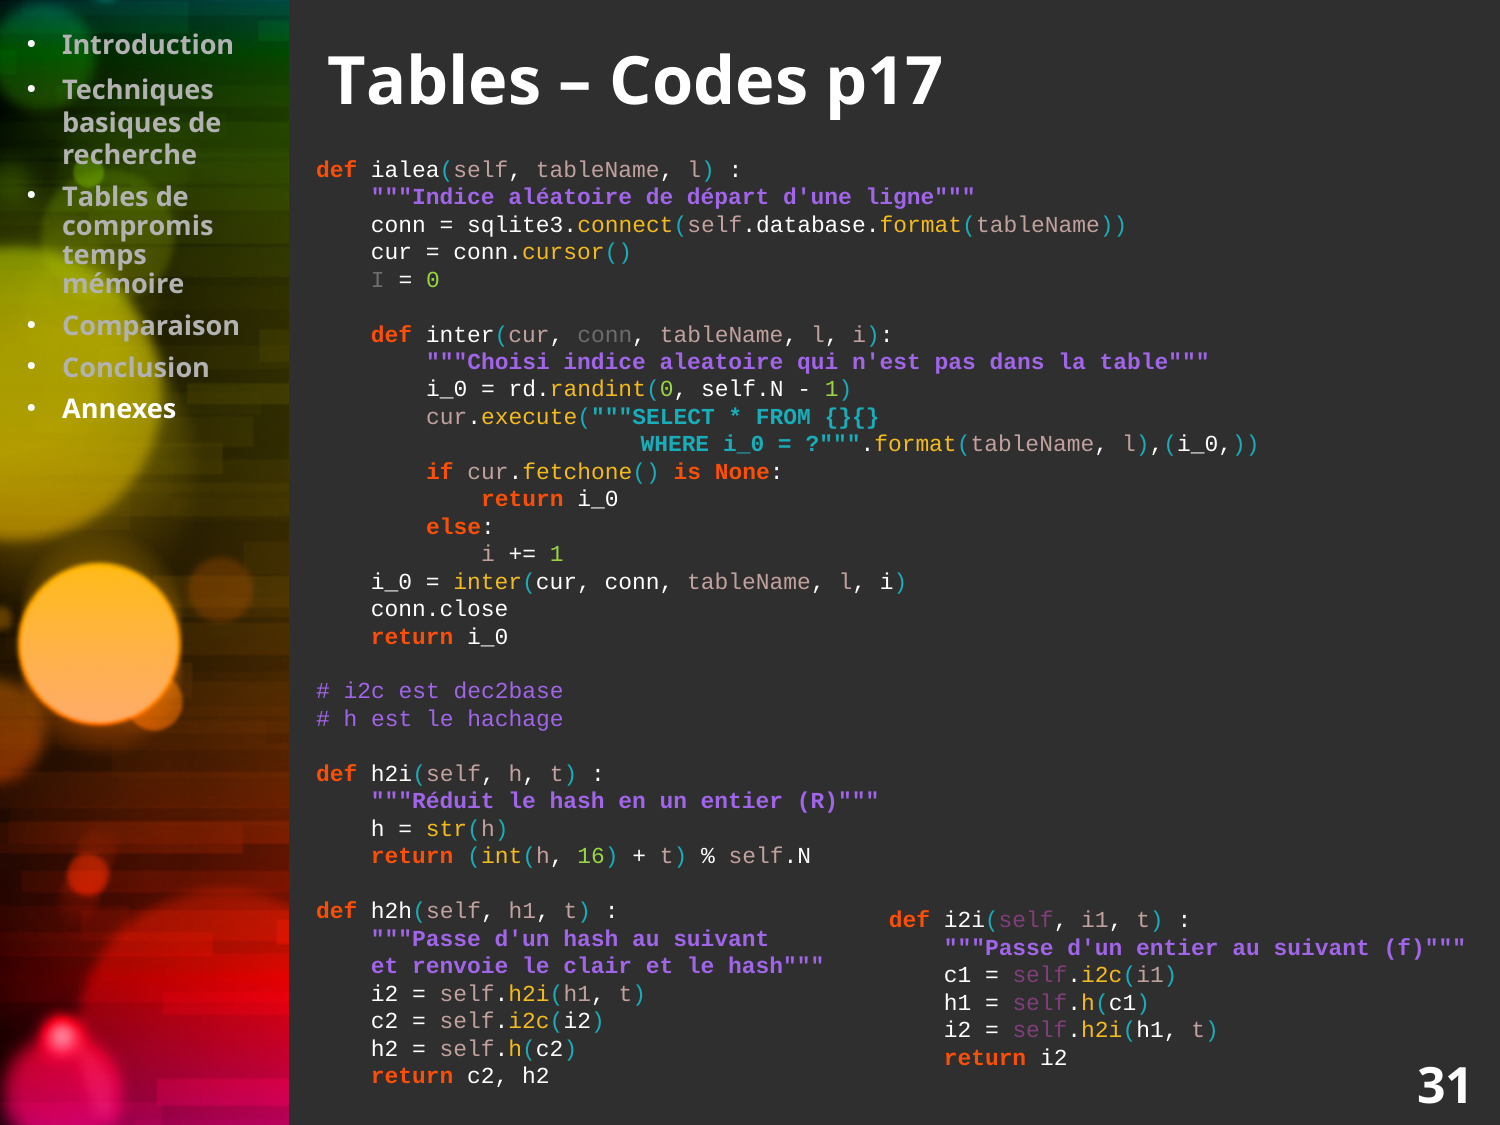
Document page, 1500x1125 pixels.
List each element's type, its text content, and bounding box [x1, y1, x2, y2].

text_box [289, 0, 1500, 1125]
picture [0, 0, 289, 1125]
text_box Introduction Techniques basiques de recherche Tables de compromis temps mémoire Comparaison Conclusion Annexes [11, 23, 284, 449]
text_box def i2i(self, i1, t) : """Passe d'un entier au suivant (f)""" c1 = self.i2c(i1) h1 = self.h(c1) i2 = self.h2i(h1, t) return i2 [874, 897, 1500, 1125]
title Tables – Codes p17 [312, 19, 1471, 138]
text_box def ialea(self, tableName, l) : """Indice aléatoire de départ d'une ligne""" conn = sqlite3.connect(self.database.format(tableName)) cur = conn.cursor() I = 0 def inter(cur, conn, tableName, l, i): """Choisi indice aleatoire qui n'est pas dans la table""" i_0 = rd.randint(0, self.N - 1) cur.execute("""SELECT * FROM {}{} WHERE i_0 = ?""".format(tableName, l),(i_0,)) if cur.fetchone() is None: return i_0 else: i += 1 i_0 = inter(cur, conn, tableName, l, i) conn.close return i_0 # i2c est dec2base # h est le hachage def h2i(self, h, t) : """Réduit le hash en un entier (R)""" h = str(h) return (int(h, 16) + t) % self.N def h2h(self, h1, t) : """Passe d'un hash au suivant et renvoie le clair et le hash""" i2 = self.h2i(h1, t) c2 = self.i2c(i2) h2 = self.h(c2) return c2, h2 [301, 146, 1436, 1096]
